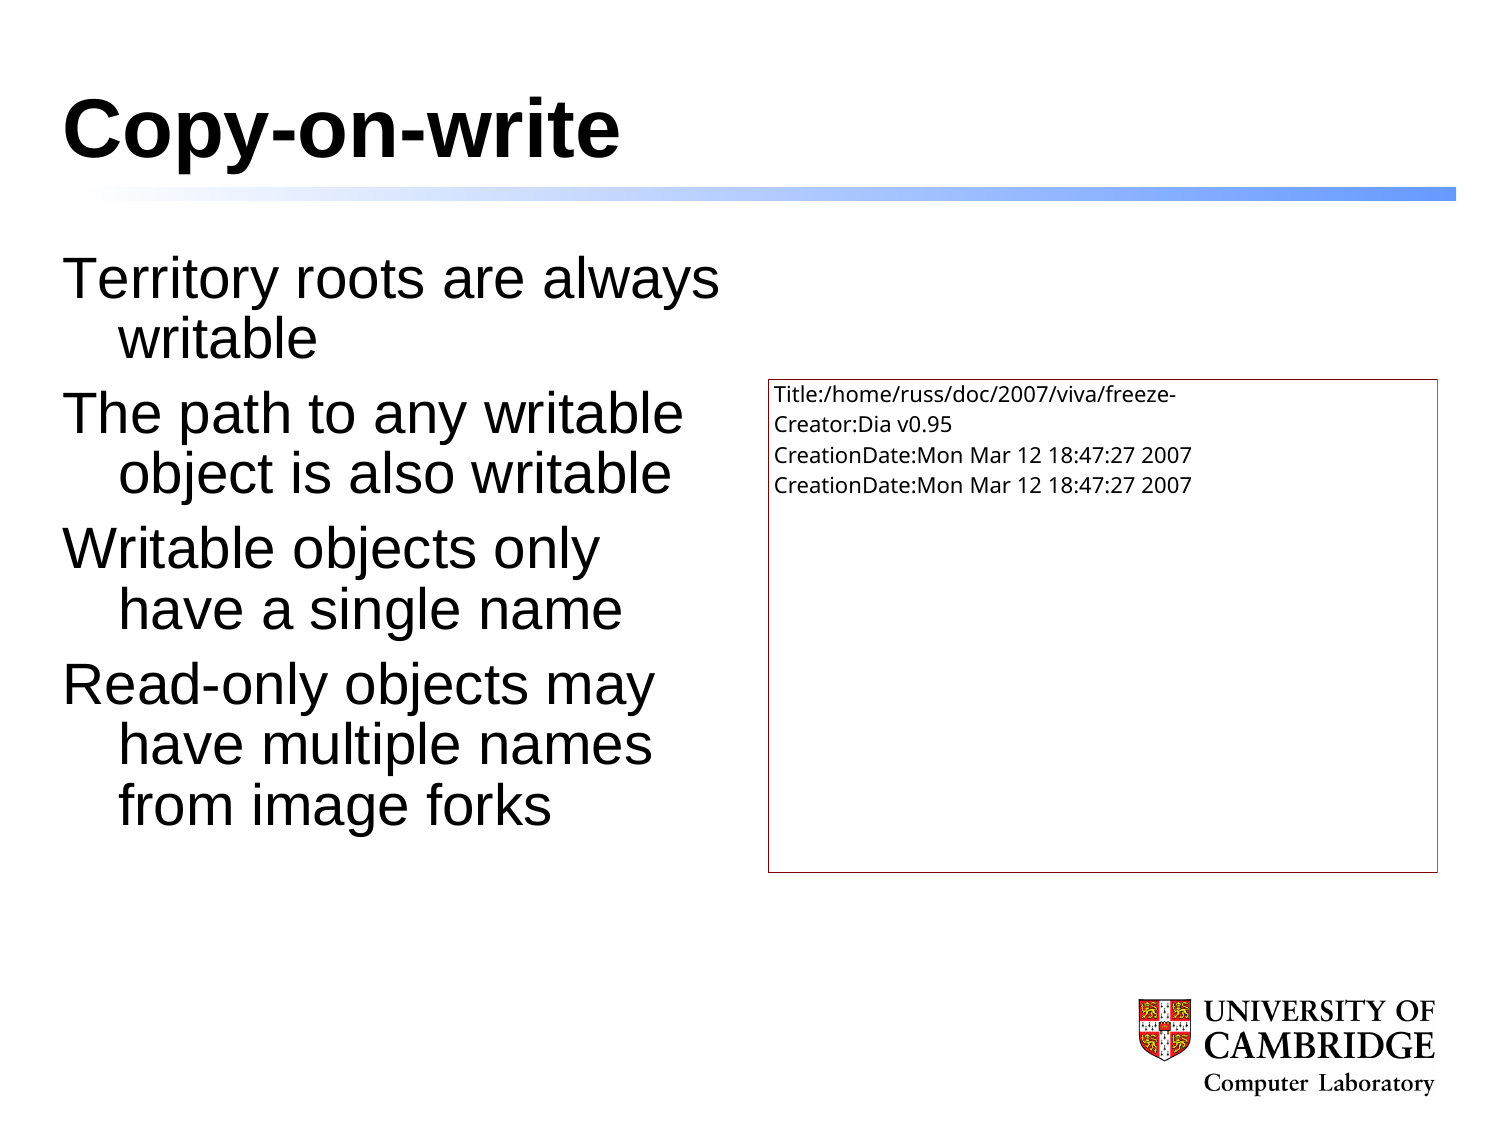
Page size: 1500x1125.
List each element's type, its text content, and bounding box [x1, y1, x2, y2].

picture [1137, 999, 1437, 1098]
picture [766, 377, 1438, 873]
title Copy-on-write [62, 44, 1438, 218]
list Territory roots are always writable The path to any writable object is also writable Writable objects only have a single name Read-only objects may have multiple names from image forks [62, 249, 734, 986]
